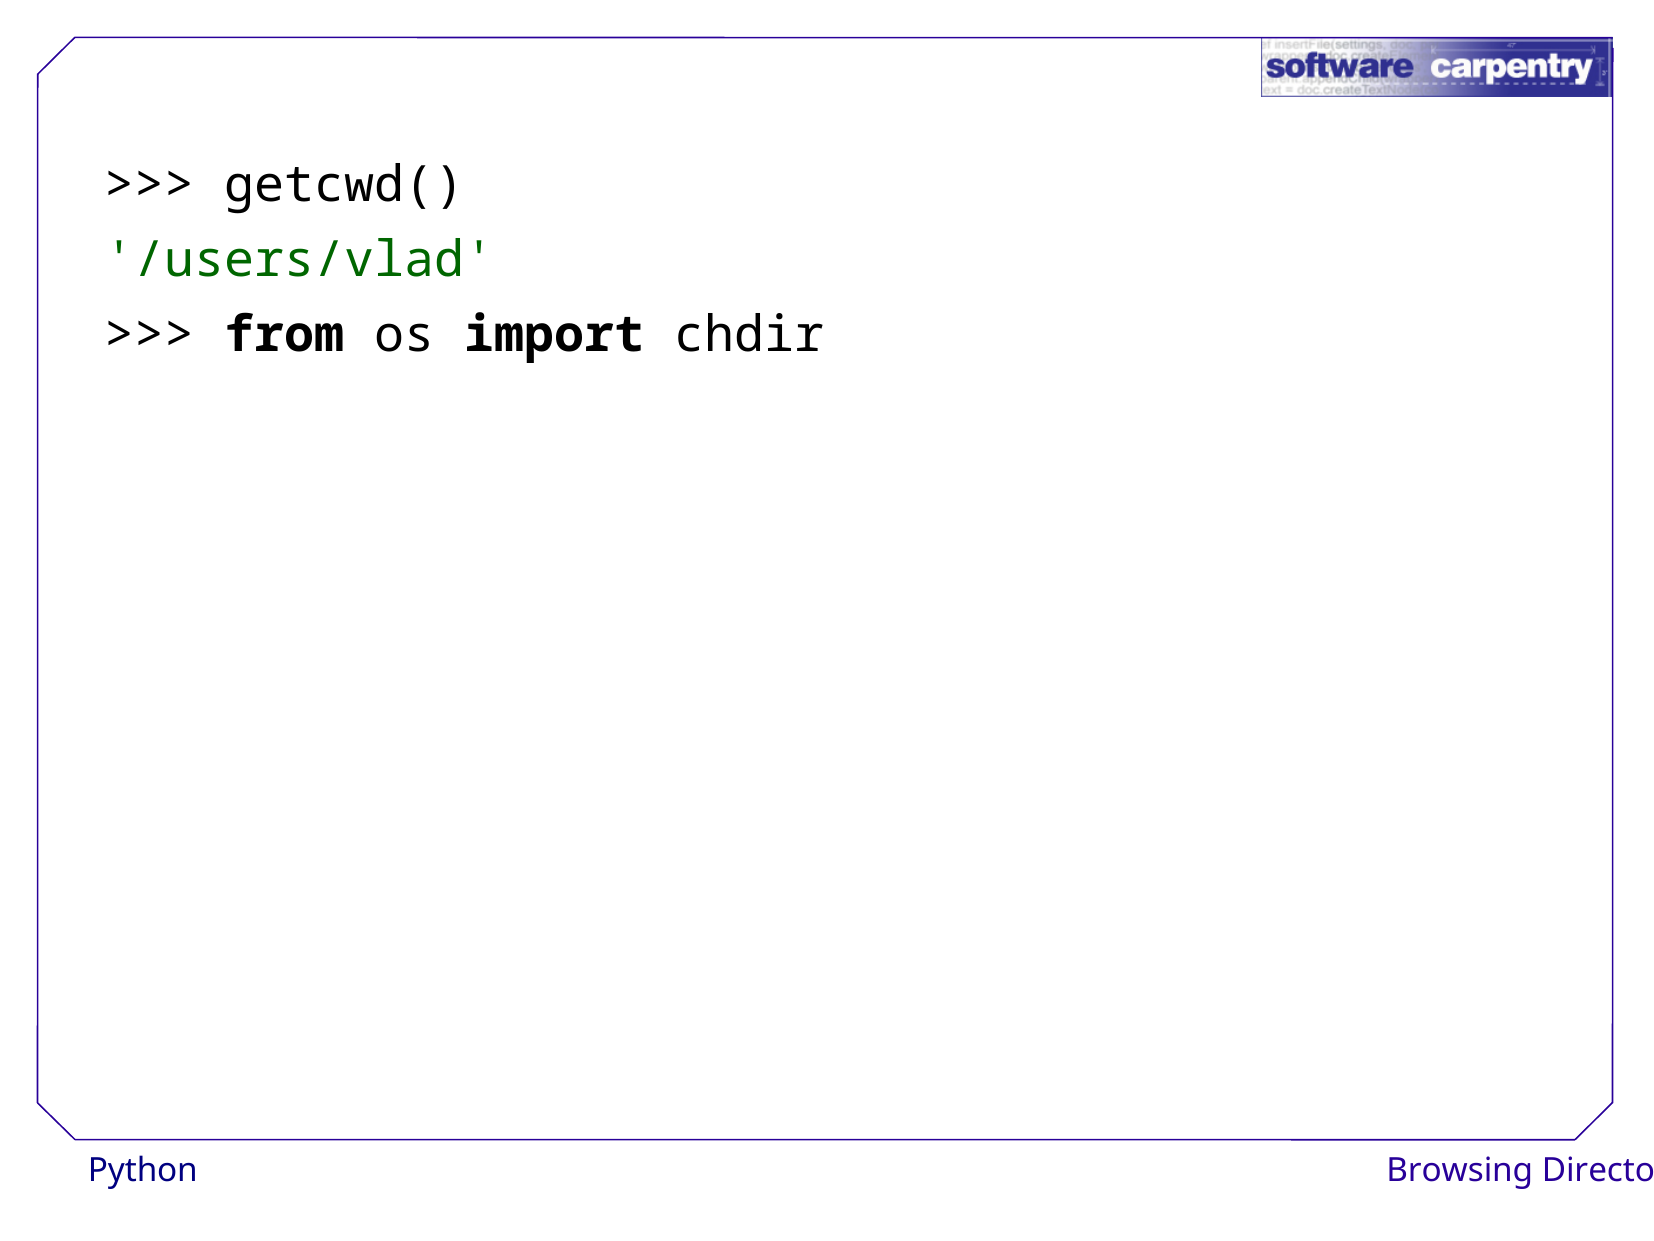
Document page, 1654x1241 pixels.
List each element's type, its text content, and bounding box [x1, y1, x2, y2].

picture [1261, 39, 1613, 97]
text_box >>> getcwd() '/users/vlad' >>> from os import chdir [89, 128, 1512, 1037]
